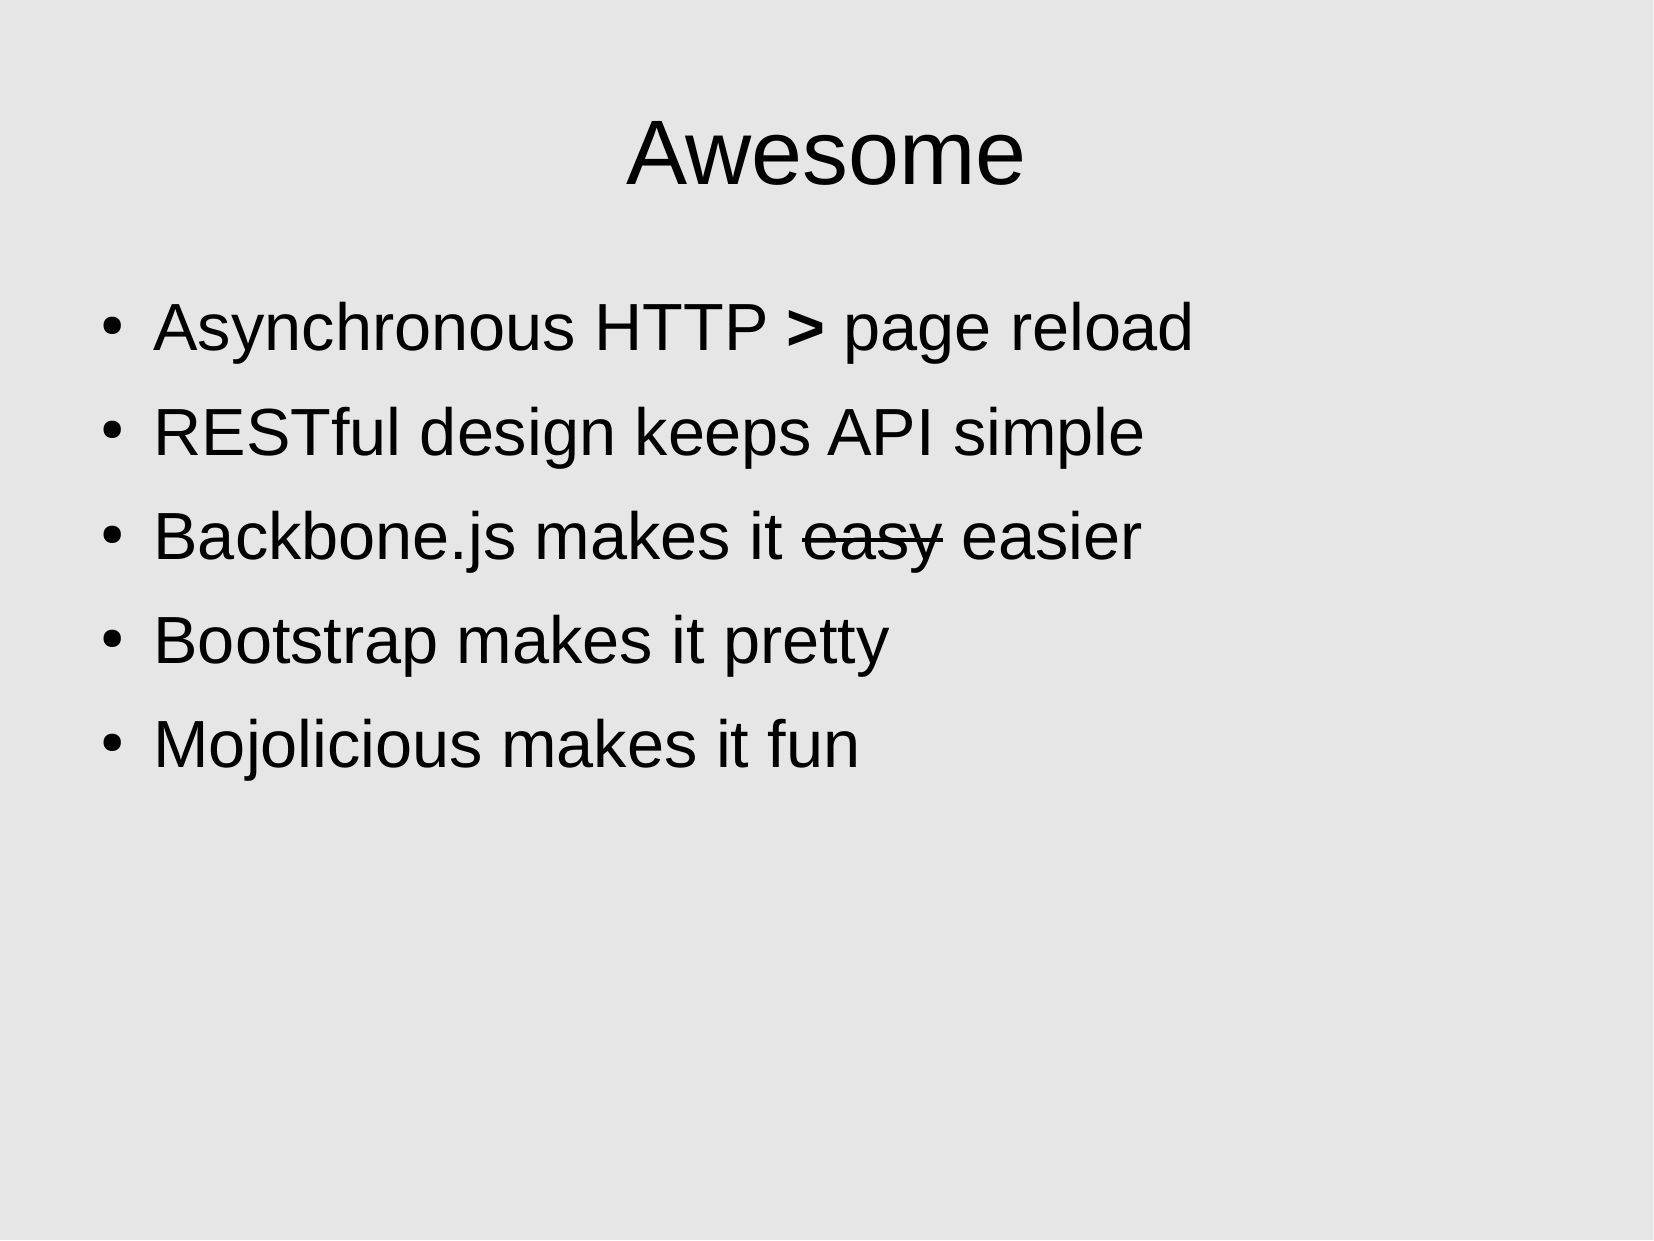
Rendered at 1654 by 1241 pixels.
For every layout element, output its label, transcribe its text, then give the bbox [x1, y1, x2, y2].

title Awesome [82, 56, 1571, 250]
list Asynchronous HTTP > page reload RESTful design keeps API simple Backbone.js makes it easy easier Bootstrap makes it pretty Mojolicious makes it fun [82, 290, 1571, 1109]
